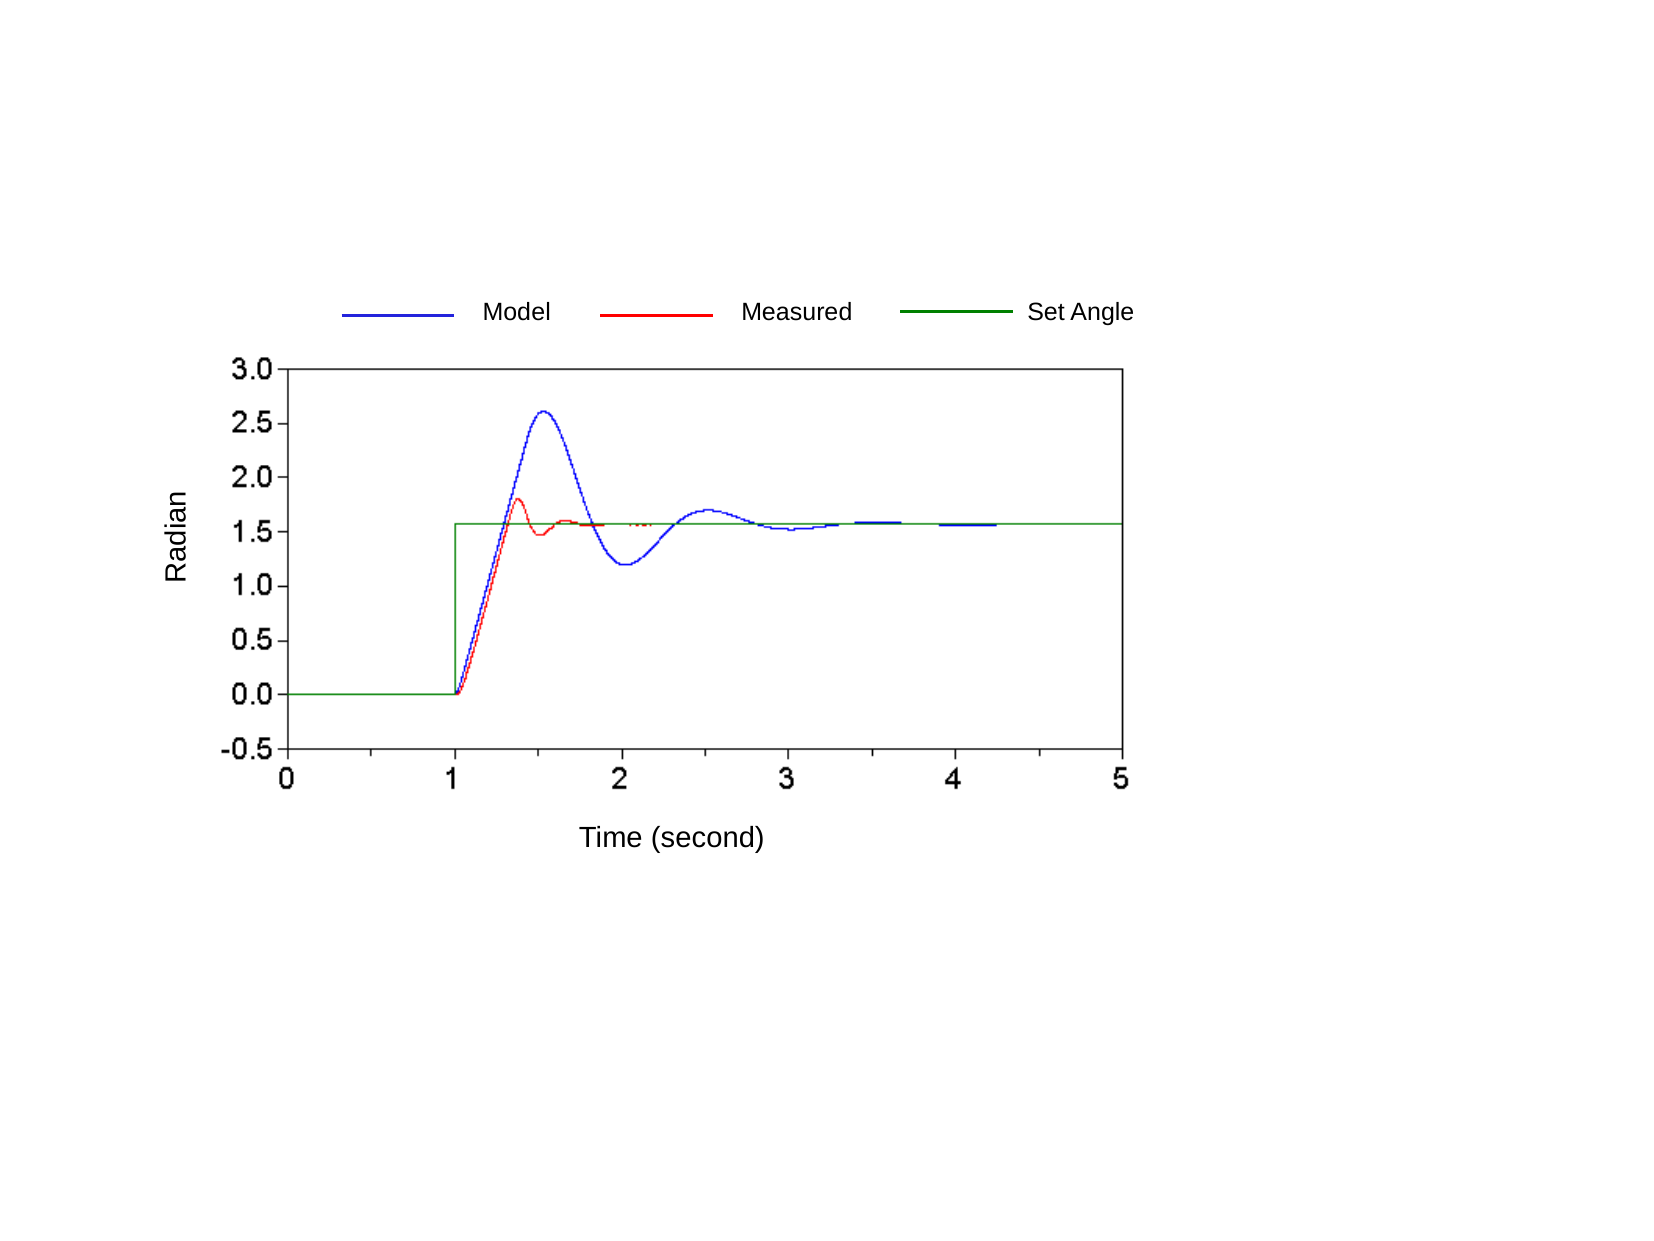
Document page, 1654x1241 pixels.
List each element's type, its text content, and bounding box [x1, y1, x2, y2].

text_box Measured [726, 289, 938, 333]
text_box Time (second) [562, 811, 901, 863]
text_box Set Angle [1012, 289, 1187, 333]
text_box Model [467, 289, 726, 333]
text_box Radian [150, 368, 201, 706]
picture [214, 353, 1133, 797]
